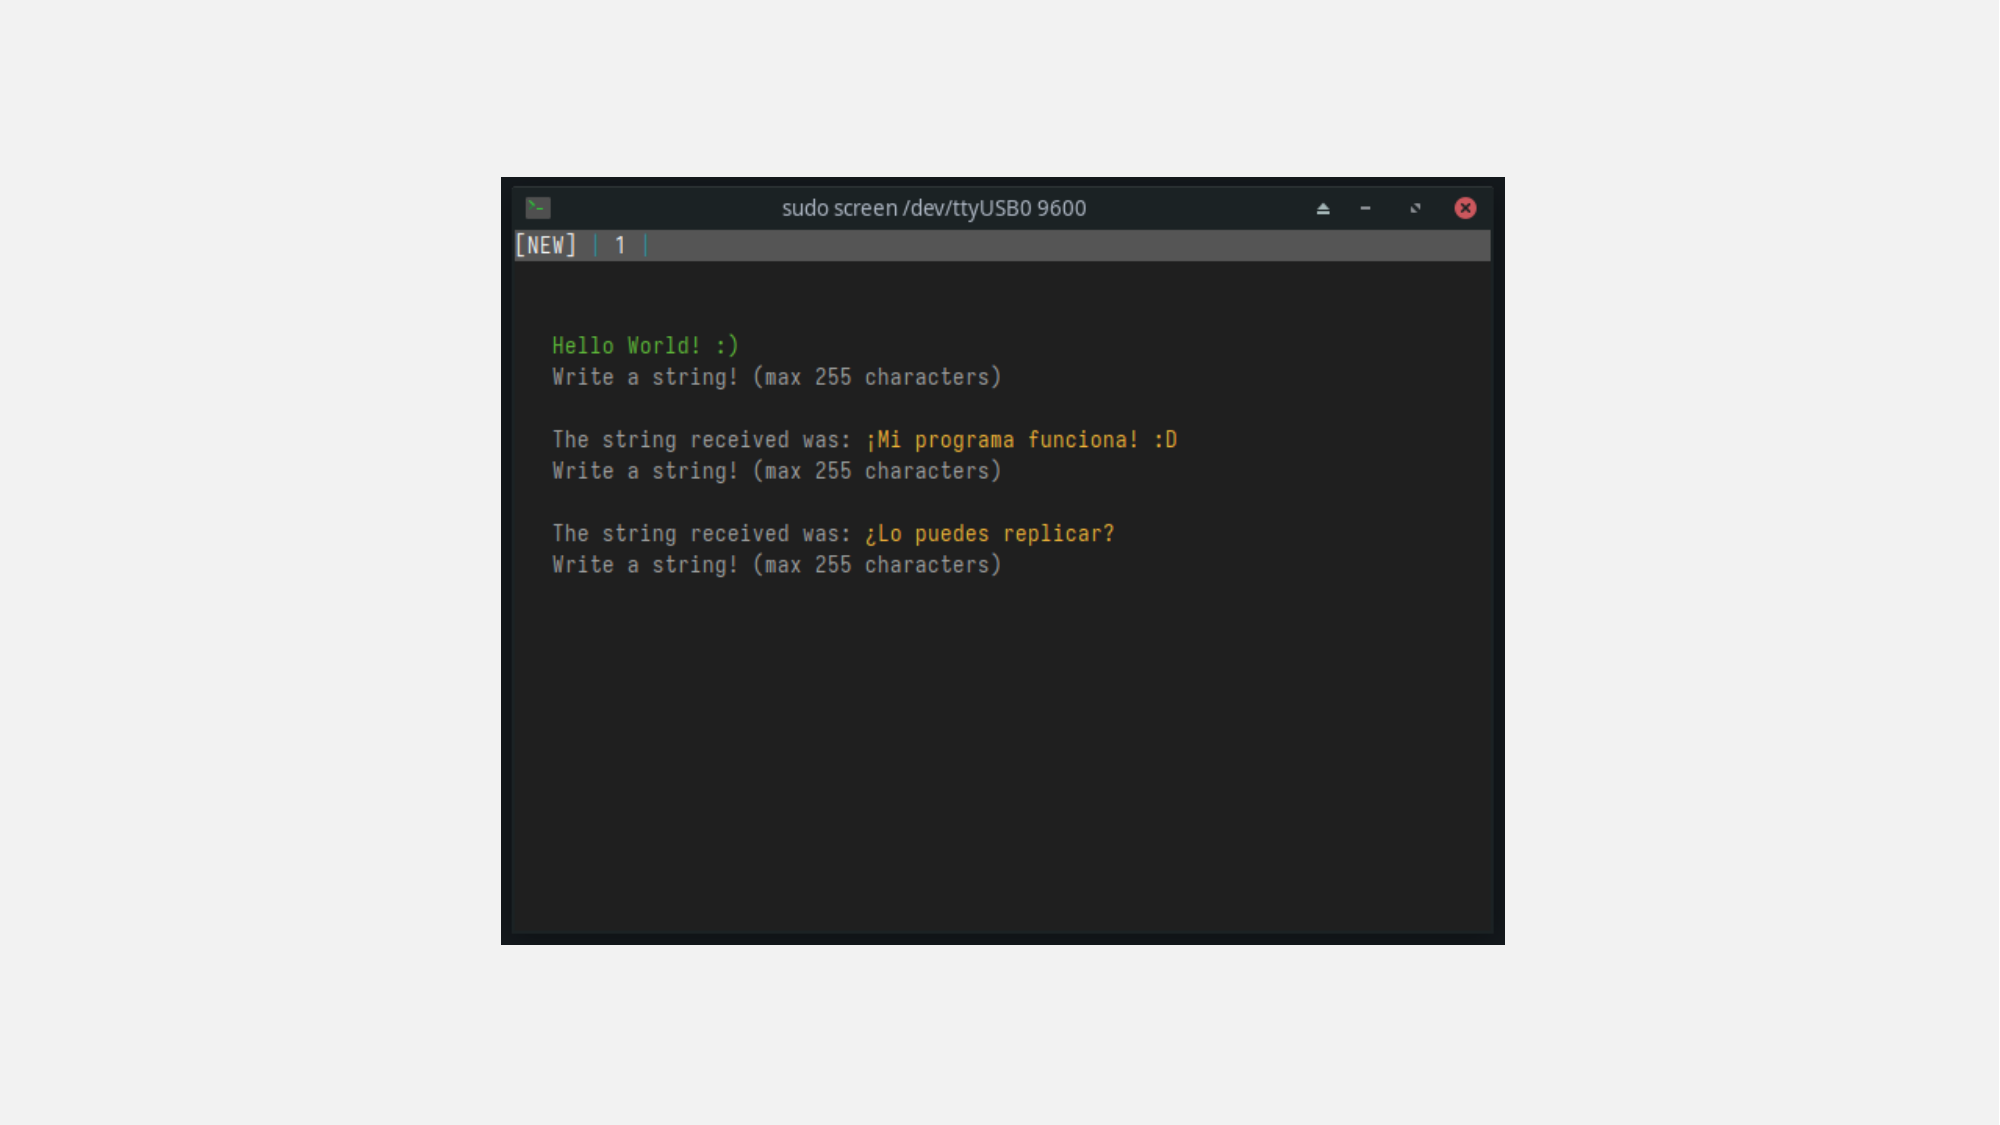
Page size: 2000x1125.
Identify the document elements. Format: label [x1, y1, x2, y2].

picture [501, 177, 1505, 945]
